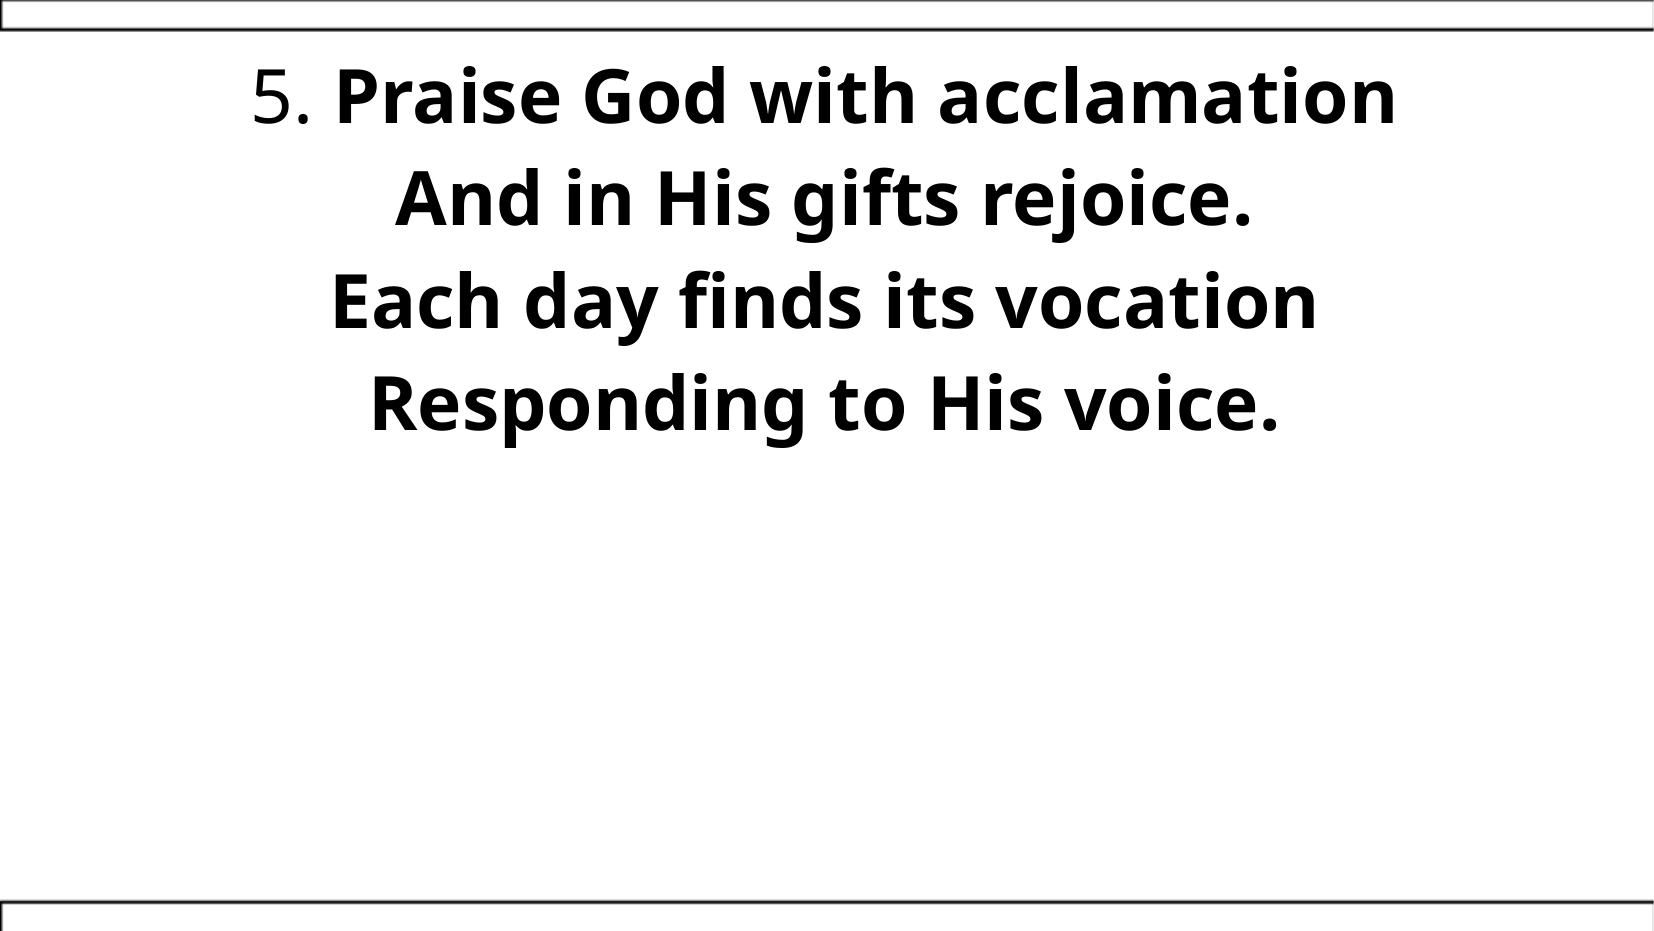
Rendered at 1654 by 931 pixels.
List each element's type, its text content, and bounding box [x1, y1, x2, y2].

text_box 5. Praise God with acclamation And in His gifts rejoice. Each day finds its vocation Responding to His voice. [90, 35, 1561, 451]
picture [0, 0, 1654, 931]
